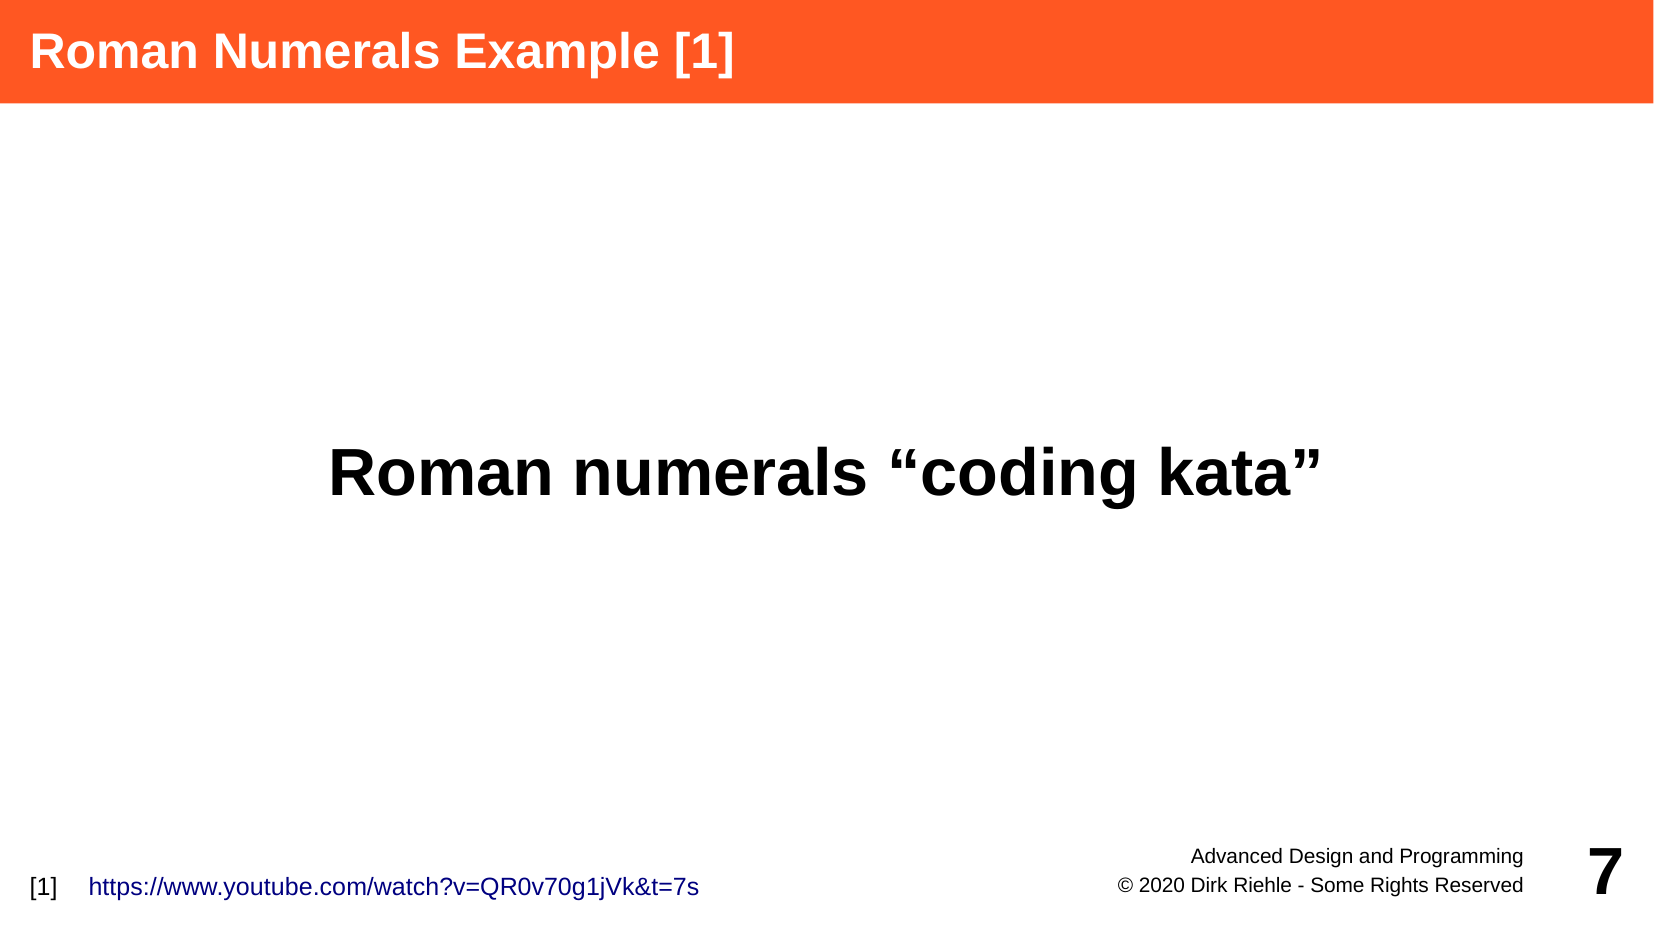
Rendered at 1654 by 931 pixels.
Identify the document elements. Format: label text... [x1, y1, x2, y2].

title Roman Numerals Example [1] [0, 0, 1654, 104]
text_box [1] https://www.youtube.com/watch?v=QR0v70g1jVk&t=7s [0, 693, 1182, 931]
subtitle Roman numerals “coding kata” [29, 132, 1625, 813]
